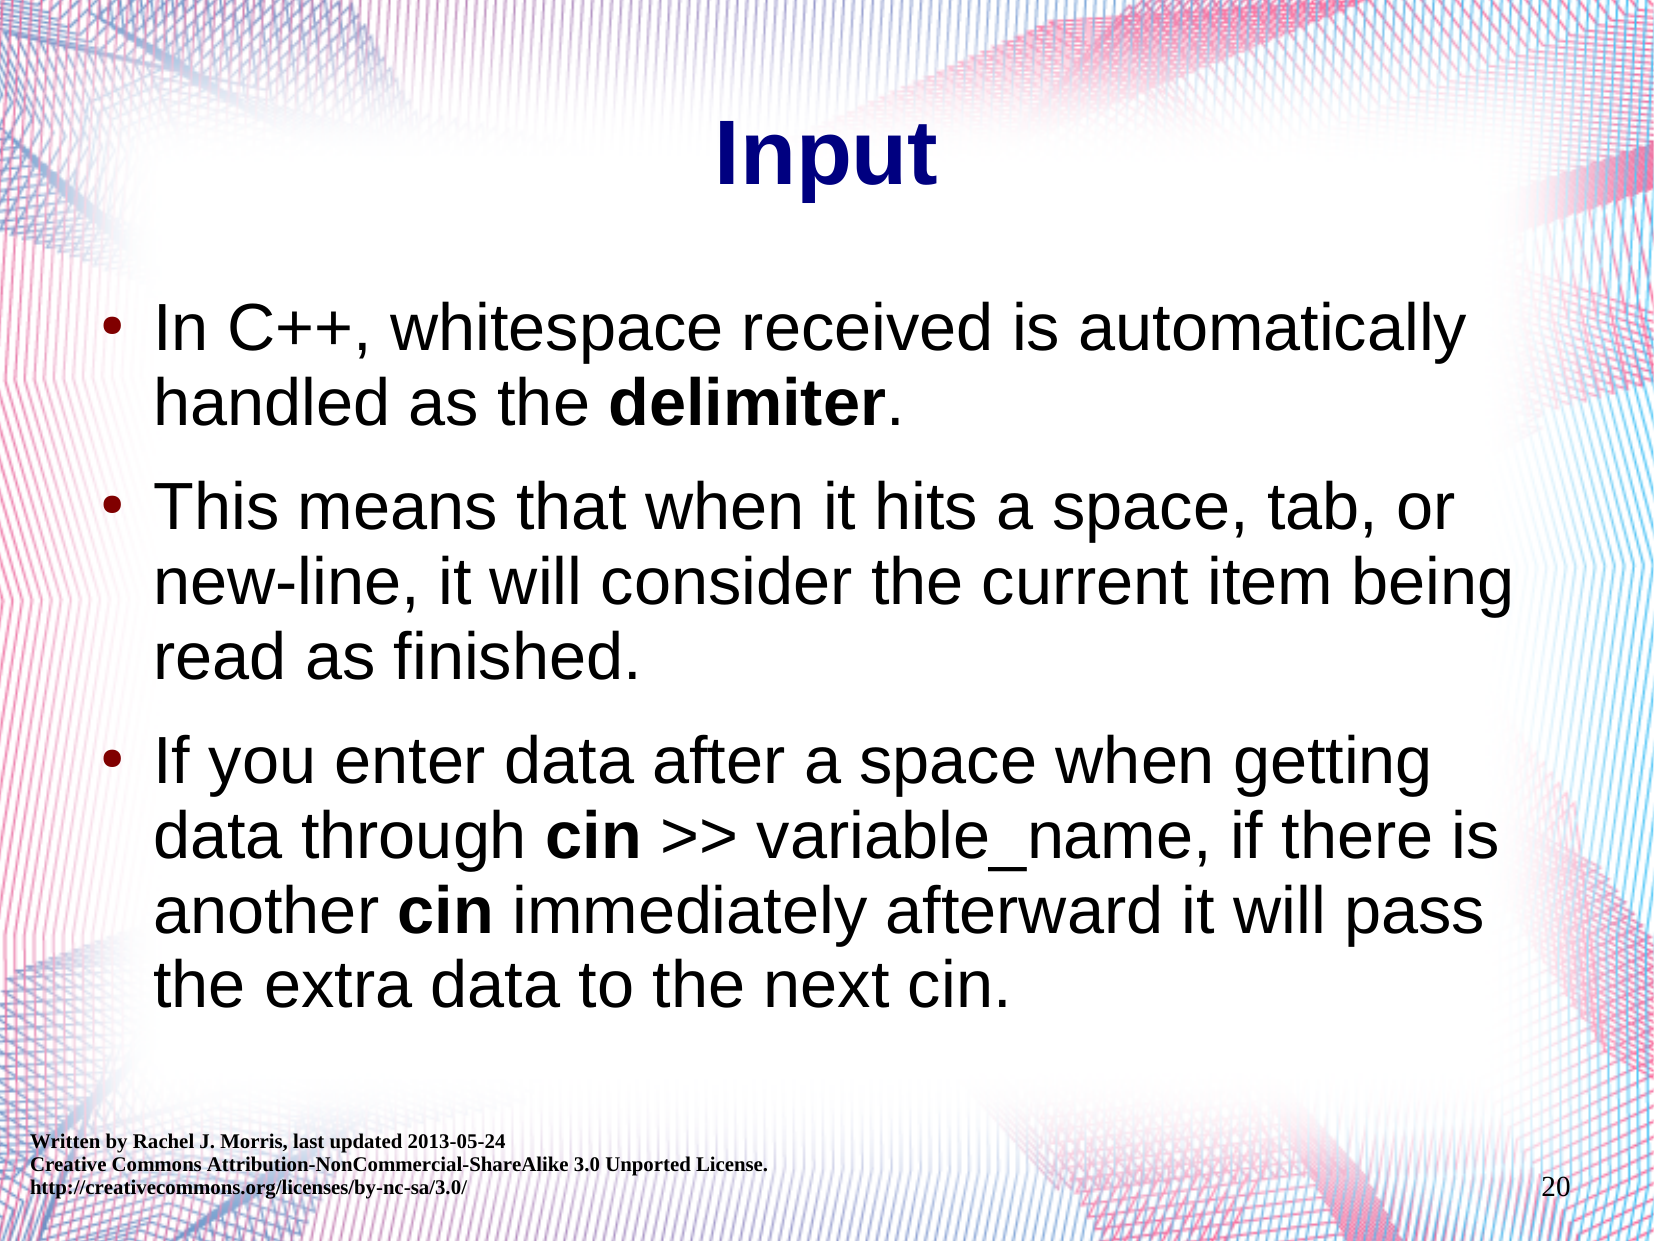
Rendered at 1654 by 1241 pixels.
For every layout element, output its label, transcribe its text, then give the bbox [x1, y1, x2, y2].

picture [0, 0, 1654, 1241]
title Input [82, 49, 1571, 257]
list In C++, whitespace received is automatically handled as the delimiter. This means that when it hits a space, tab, or new-line, it will consider the current item being read as finished. If you enter data after a space when getting data through cin >> variable_name, if there is another cin immediately afterward it will pass the extra data to the next cin. [82, 290, 1571, 1023]
